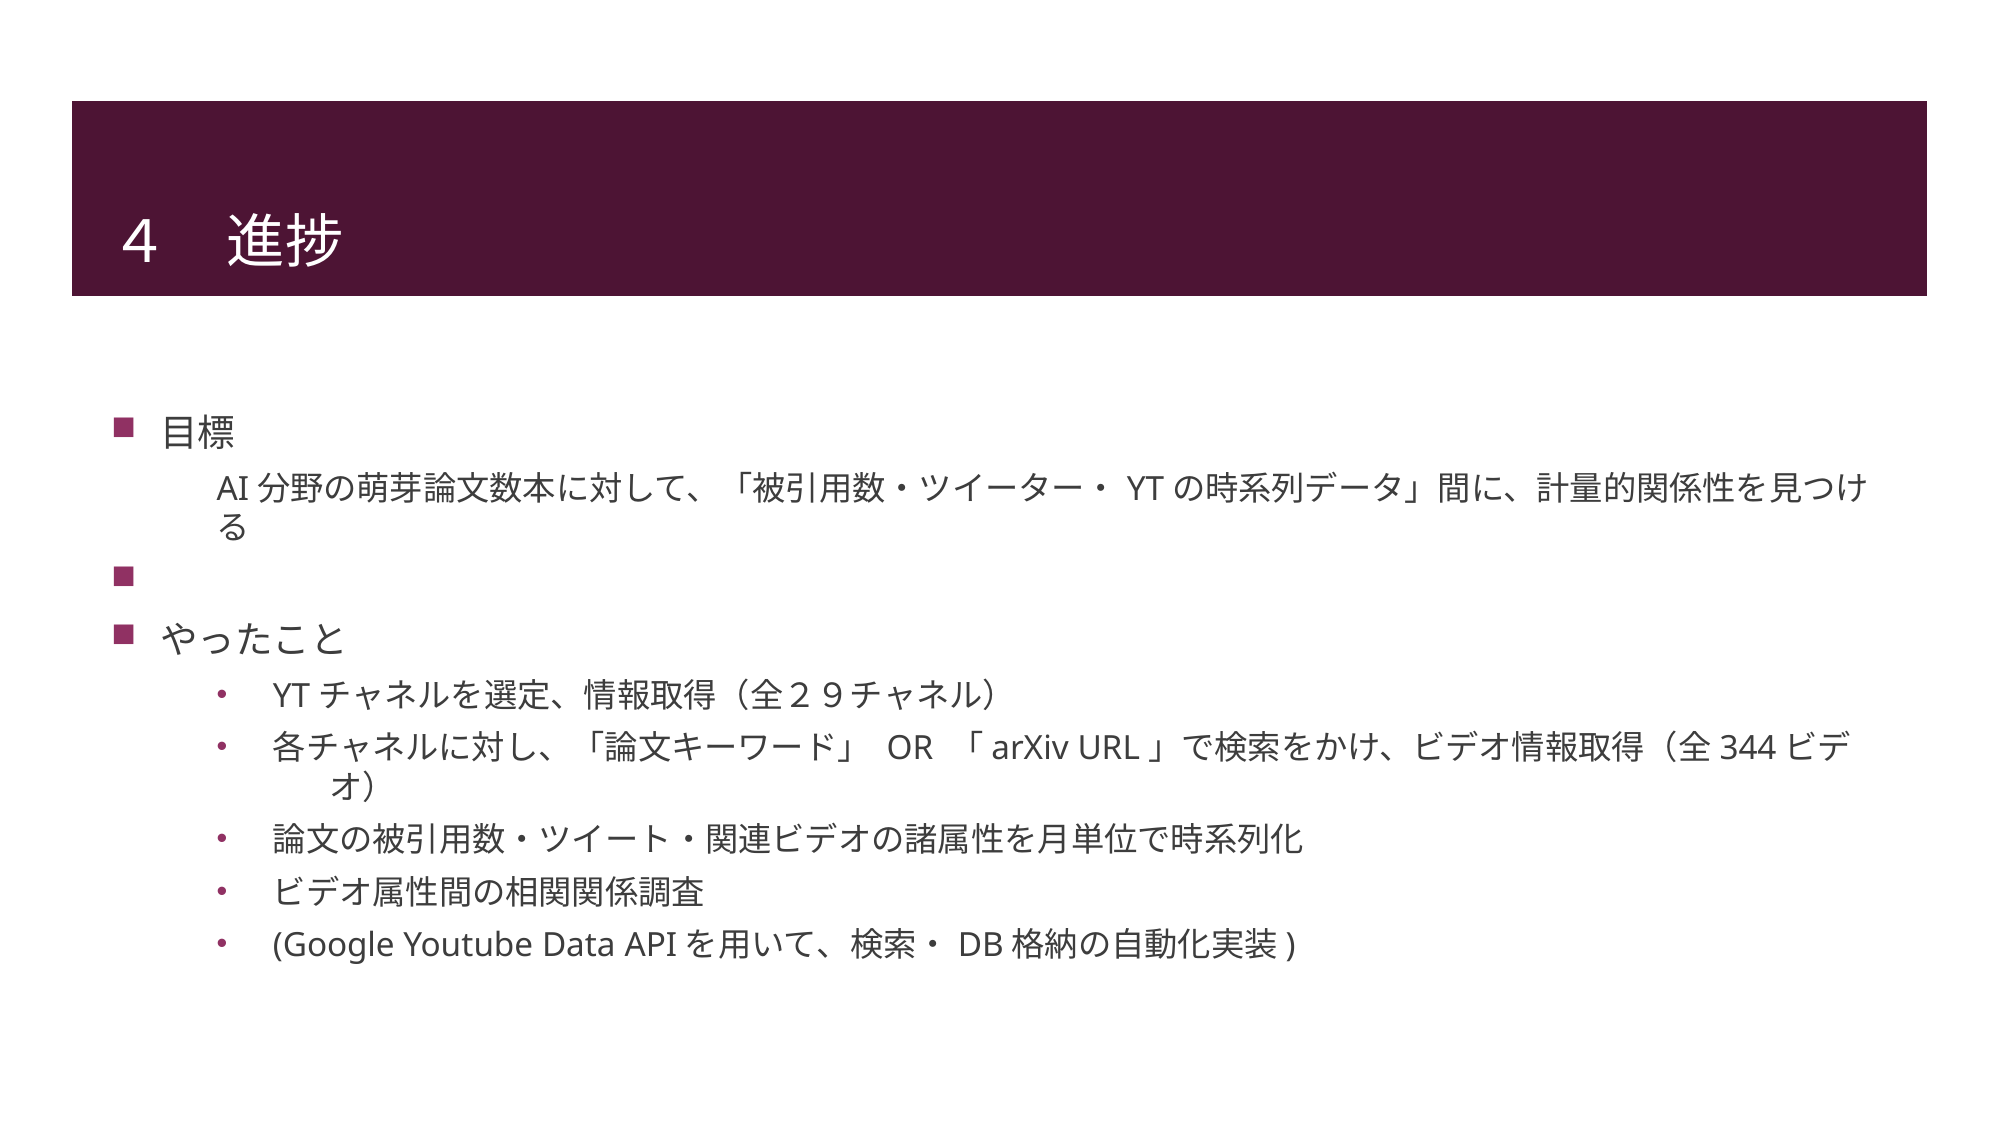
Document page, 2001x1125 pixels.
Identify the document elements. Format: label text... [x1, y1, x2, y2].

title ４ 進捗 [95, 115, 1905, 282]
list 目標 AI分野の萌芽論文数本に対して、「被引用数・ツイーター・YTの時系列データ」間に、計量的関係性を見つける やったこと YTチャネルを選定、情報取得（全２９チャネル） 各チャネルに対し、「論文キーワード」 OR 「arXiv URL」で検索をかけ、ビデオ情報取得（全344ビデオ） 論文の被引用数・ツイート・関連ビデオの諸属性を月単位で時系列化 ビデオ属性間の相関関係調査 (Google Youtube Data APIを用いて、検索・DB格納の自動化実装) [95, 357, 1905, 1015]
